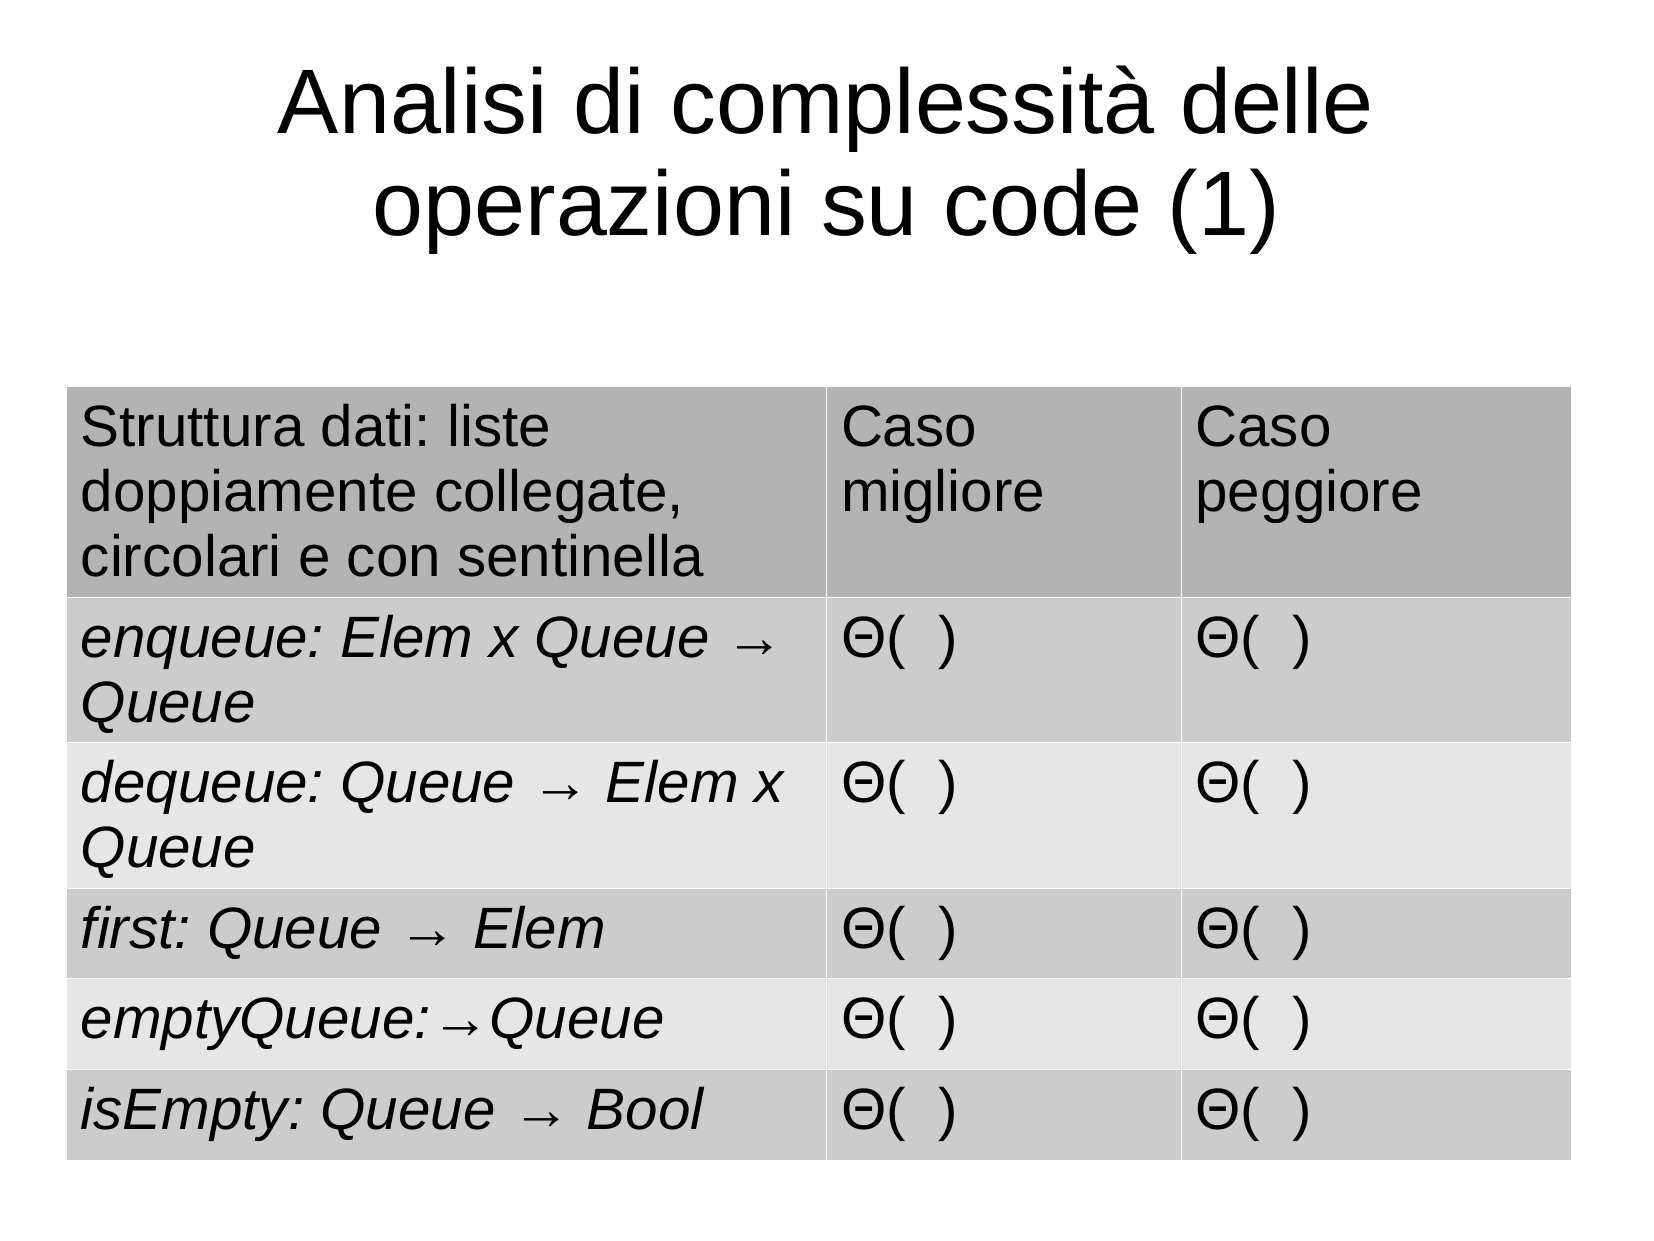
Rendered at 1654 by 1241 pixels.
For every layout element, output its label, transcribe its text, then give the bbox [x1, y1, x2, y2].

table_cell Θ( ) [1182, 743, 1571, 888]
title Analisi di complessità delle operazioni su code (1) [82, 49, 1571, 257]
table_cell isEmpty: Queue → Bool [67, 1070, 826, 1160]
table_cell Θ( ) [1182, 889, 1571, 978]
table_cell Θ( ) [827, 1070, 1181, 1160]
table_cell dequeue: Queue → Elem x Queue [67, 743, 826, 888]
table_cell first: Queue → Elem [67, 889, 826, 978]
table_cell Θ( ) [827, 889, 1181, 978]
table_cell Θ( ) [1182, 979, 1571, 1069]
table_cell emptyQueue:→Queue [67, 979, 826, 1069]
table_cell enqueue: Elem x Queue → Queue [67, 598, 826, 742]
table_cell Θ( ) [827, 743, 1181, 888]
table_header Struttura dati: liste doppiamente collegate, circolari e con sentinella [67, 387, 826, 597]
table_header Caso migliore [827, 387, 1181, 597]
table_cell Θ( ) [1182, 598, 1571, 742]
table_cell Θ( ) [1182, 1070, 1571, 1160]
table_header Caso peggiore [1182, 387, 1571, 597]
table_cell Θ( ) [827, 979, 1181, 1069]
table_cell Θ( ) [827, 598, 1181, 742]
